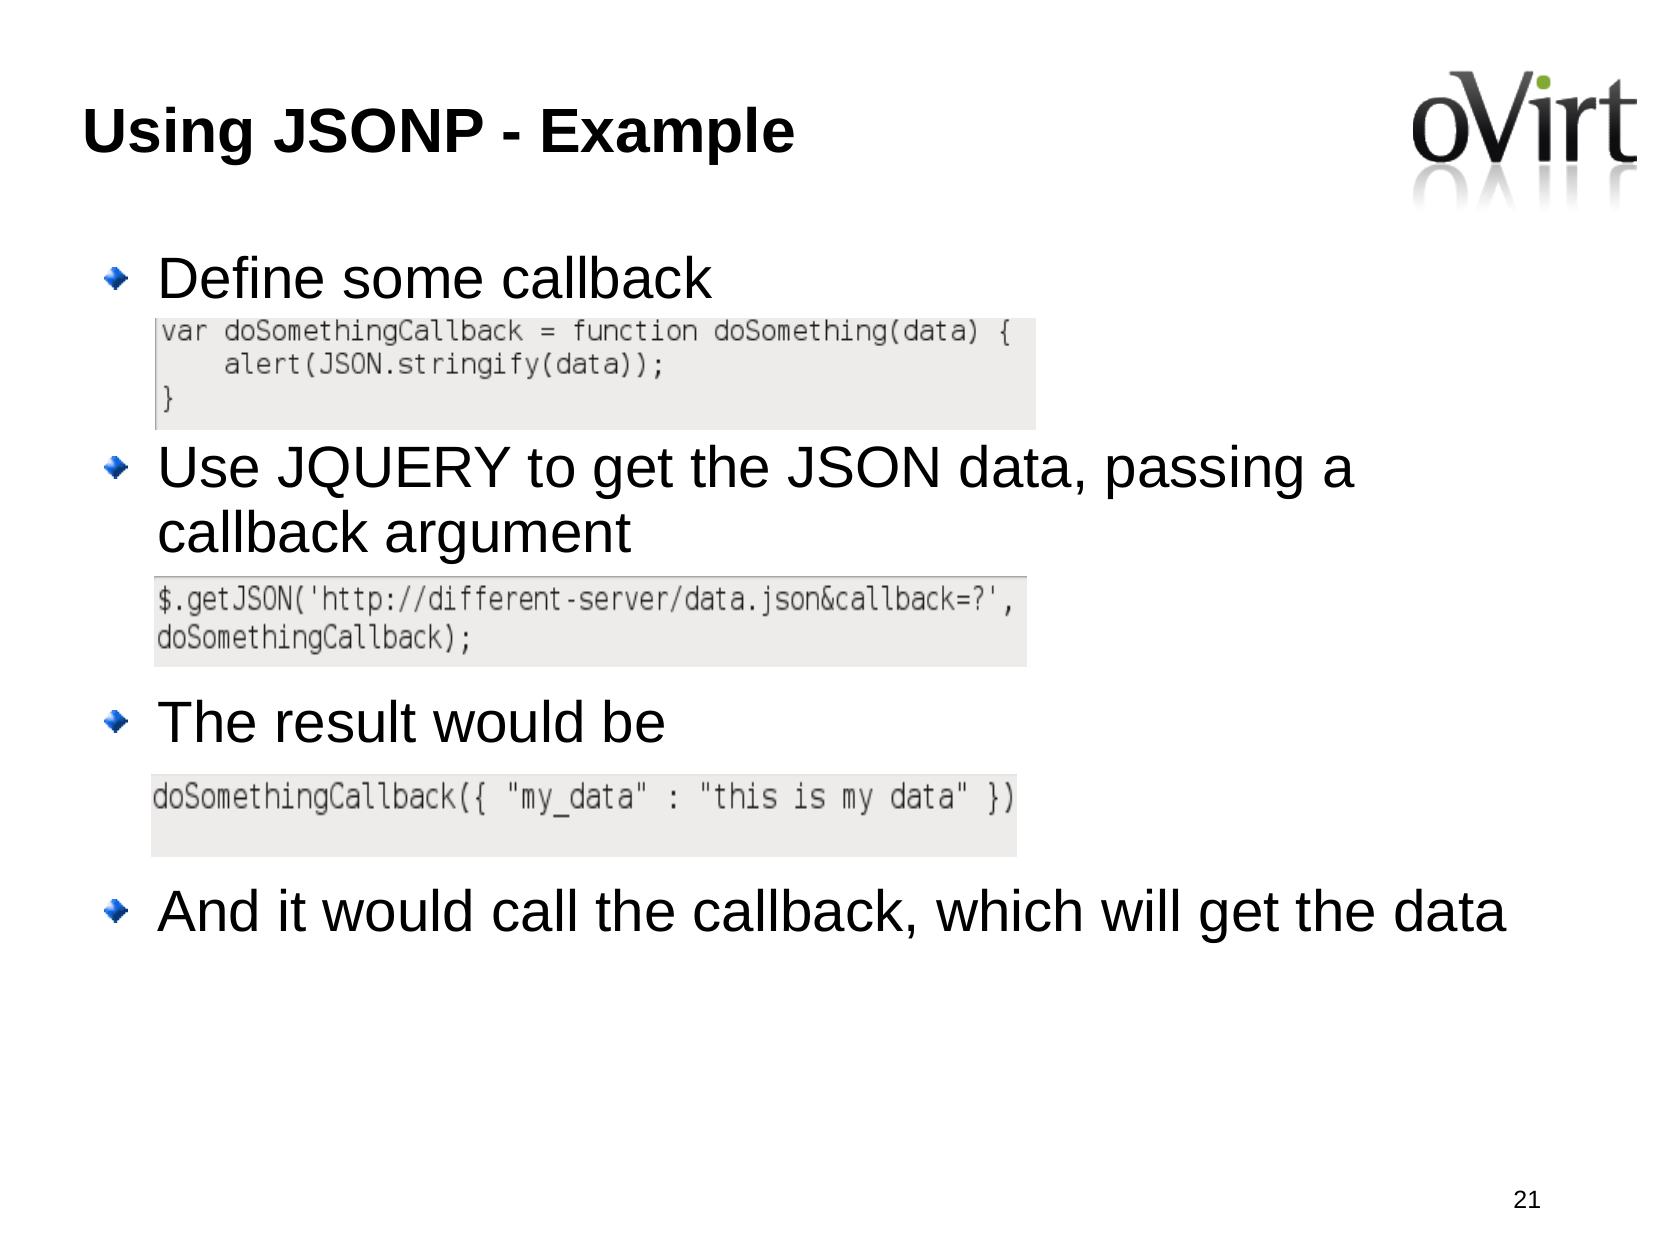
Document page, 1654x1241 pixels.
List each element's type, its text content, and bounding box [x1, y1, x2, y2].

title Using JSONP - Example [82, 37, 1303, 226]
picture [151, 774, 1017, 857]
picture [155, 318, 1036, 430]
list Define some callback Use JQUERY to get the JSON data, passing a callback argument The result would be And it would call the callback, which will get the data [86, 246, 1576, 1040]
picture [1413, 63, 1637, 212]
picture [154, 576, 1027, 667]
